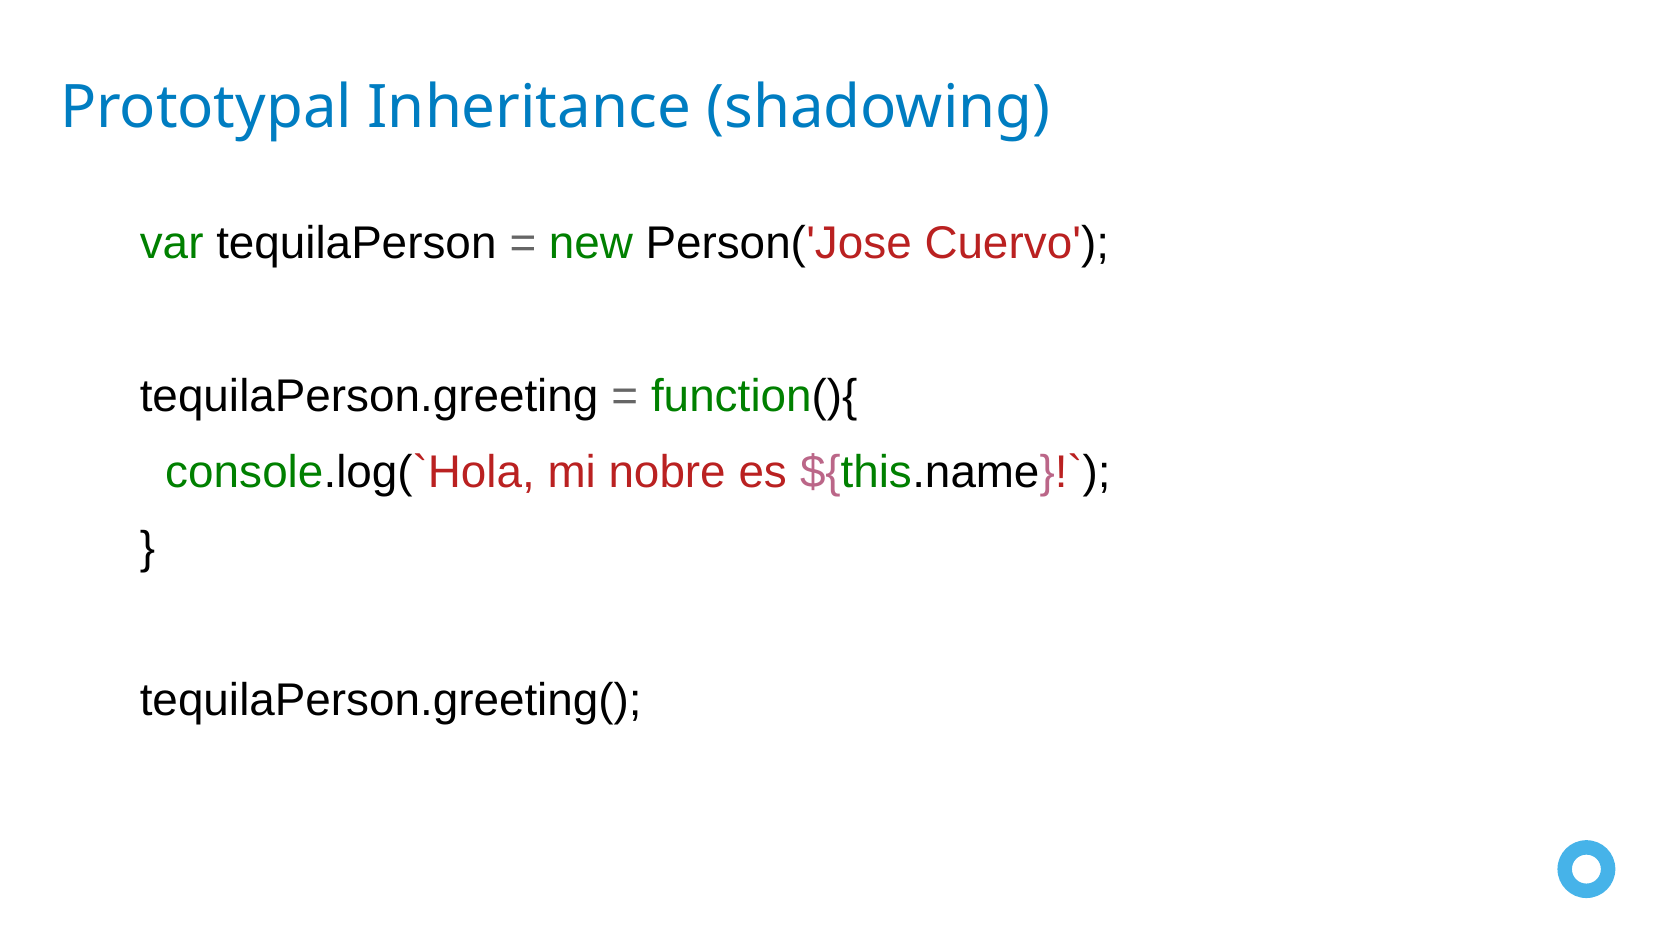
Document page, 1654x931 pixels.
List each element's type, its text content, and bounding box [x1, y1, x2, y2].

text_box var tequilaPerson = new Person('Jose Cuervo'); tequilaPerson.greeting = function(){ console.log(`Hola, mi nobre es ${this.name}!`); } tequilaPerson.greeting(); [124, 210, 1591, 841]
list Prototypal Inheritance (shadowing) [45, 57, 1064, 151]
